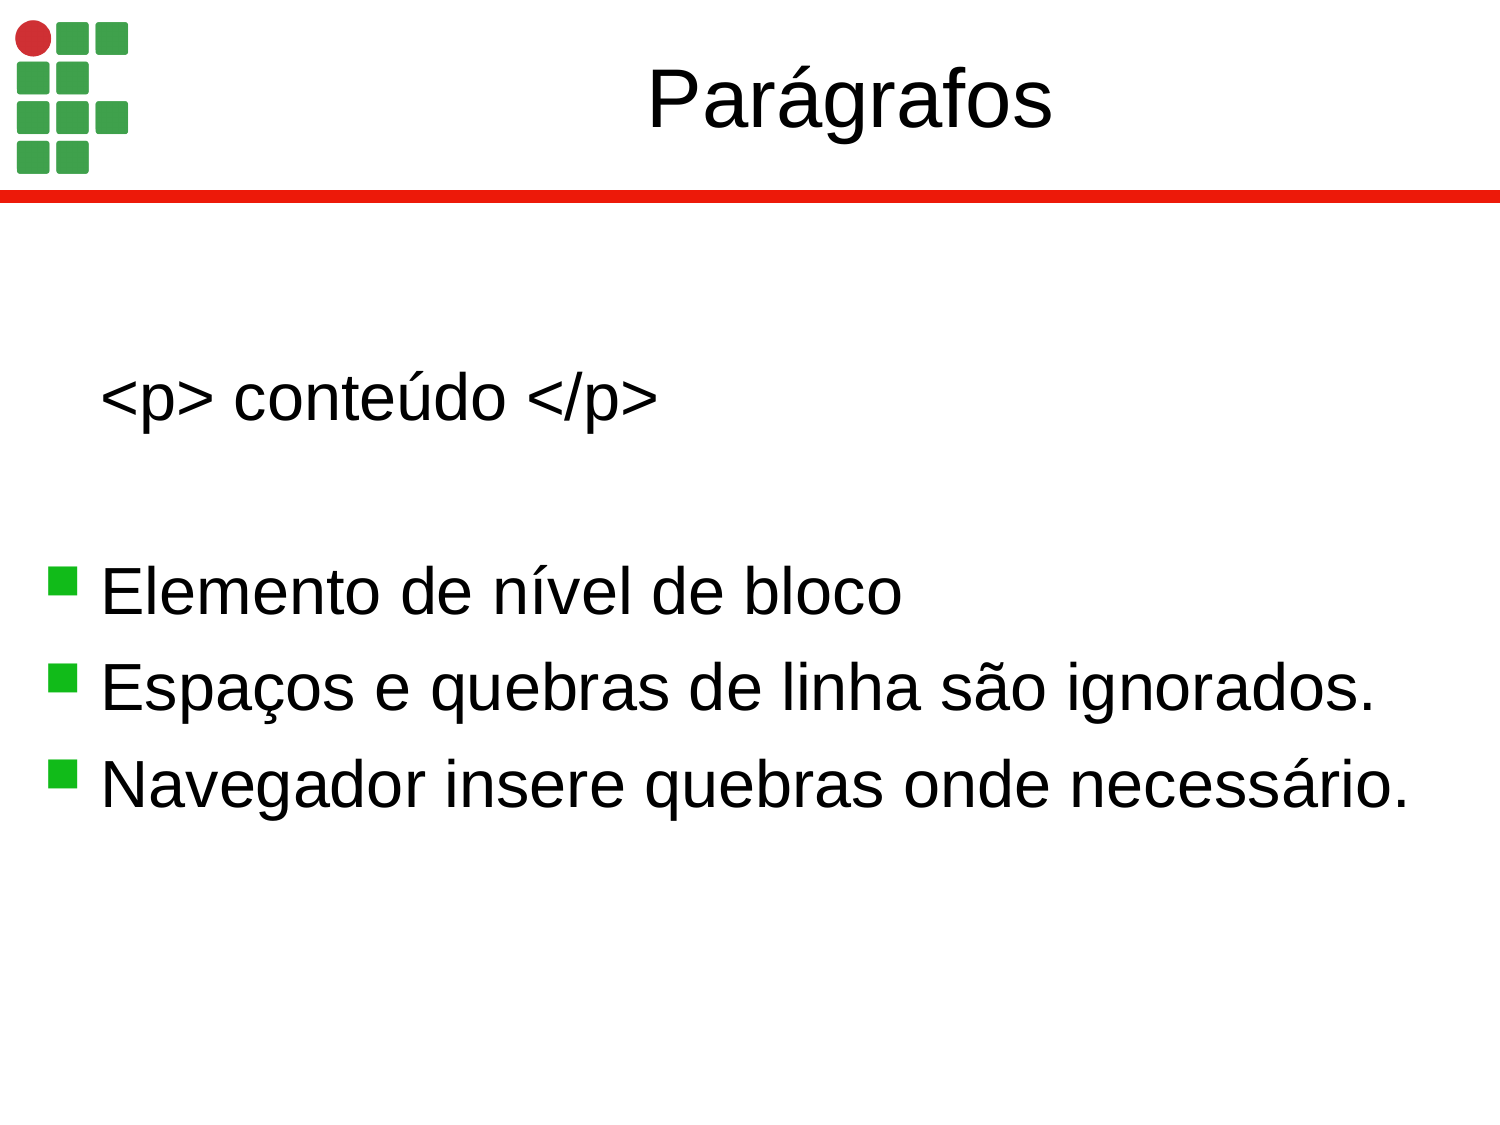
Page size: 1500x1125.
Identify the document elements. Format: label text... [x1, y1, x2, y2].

title Parágrafos [230, 0, 1471, 202]
picture [14, 16, 130, 178]
list <p> conteúdo </p> Elemento de nível de bloco Espaços e quebras de linha são ignorados. Navegador insere quebras onde necessário. [29, 207, 1471, 1087]
